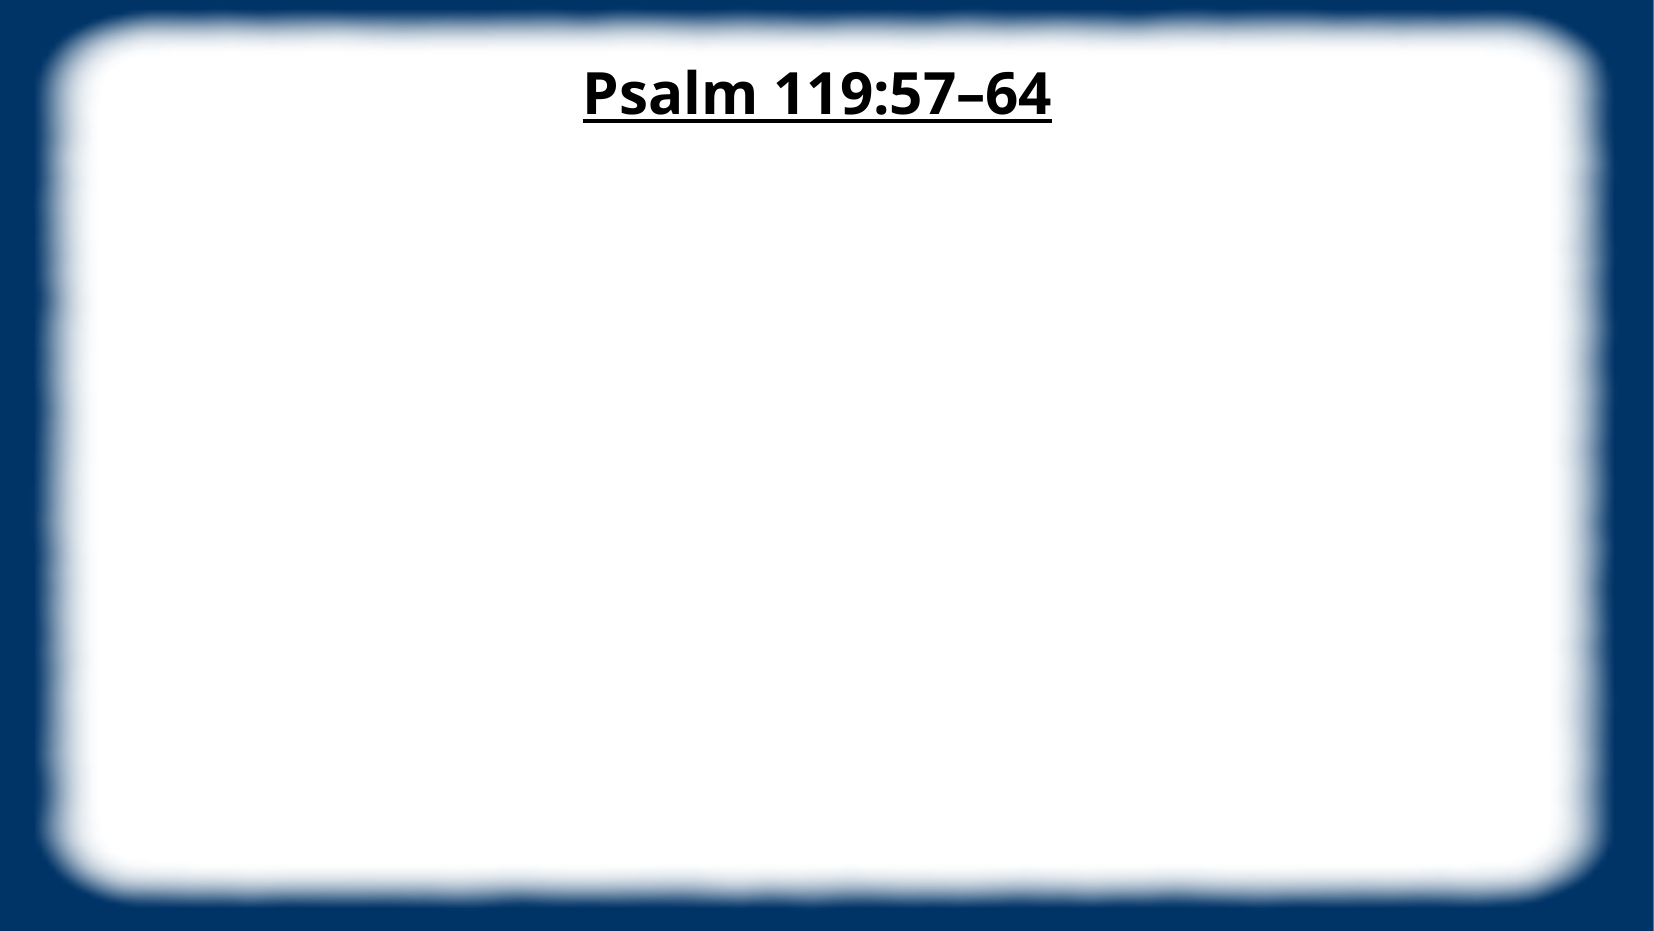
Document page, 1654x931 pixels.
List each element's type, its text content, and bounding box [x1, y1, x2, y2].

picture [0, 0, 1654, 931]
text_box Psalm 119:57–64 [90, 45, 1546, 138]
